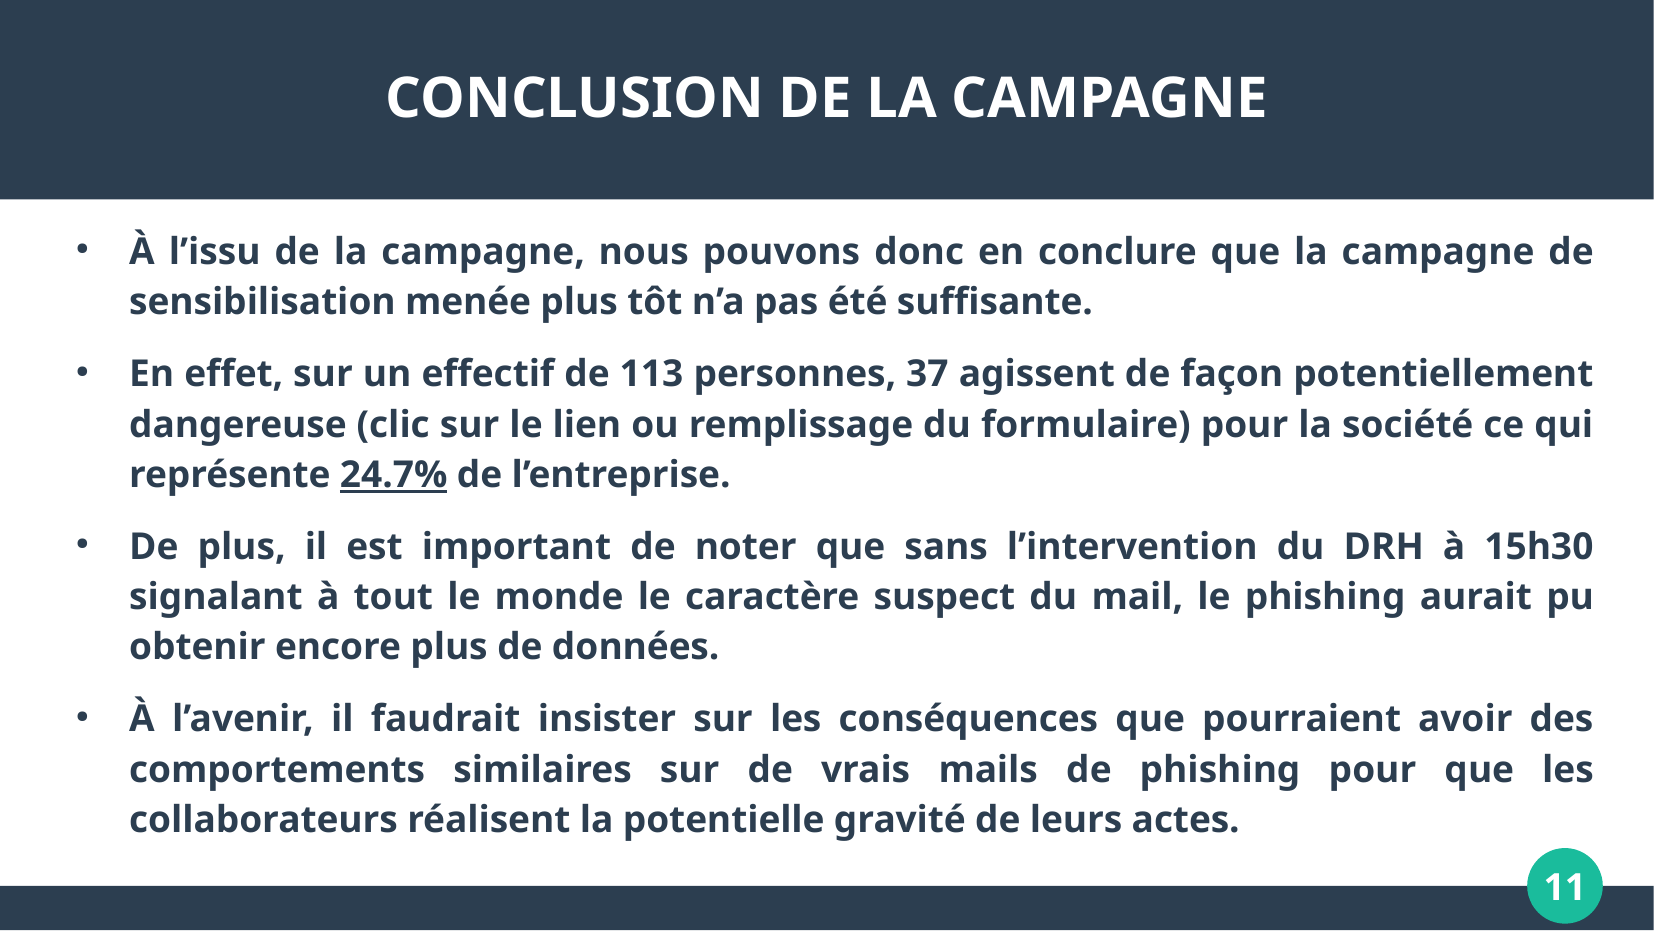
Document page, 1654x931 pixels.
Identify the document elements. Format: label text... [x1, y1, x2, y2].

title CONCLUSION DE LA CAMPAGNE [59, 37, 1595, 155]
list À l’issu de la campagne, nous pouvons donc en conclure que la campagne de sensibilisation menée plus tôt n’a pas été suffisante. En effet, sur un effectif de 113 personnes, 37 agissent de façon potentiellement dangereuse (clic sur le lien ou remplissage du formulaire) pour la société ce qui représente 24.7% de l’entreprise. De plus, il est important de noter que sans l’intervention du DRH à 15h30 signalant à tout le monde le caractère suspect du mail, le phishing aurait pu obtenir encore plus de données. À l’avenir, il faudrait insister sur les conséquences que pourraient avoir des comportements similaires sur de vrais mails de phishing pour que les collaborateurs réalisent la potentielle gravité de leurs actes. [59, 225, 1595, 846]
